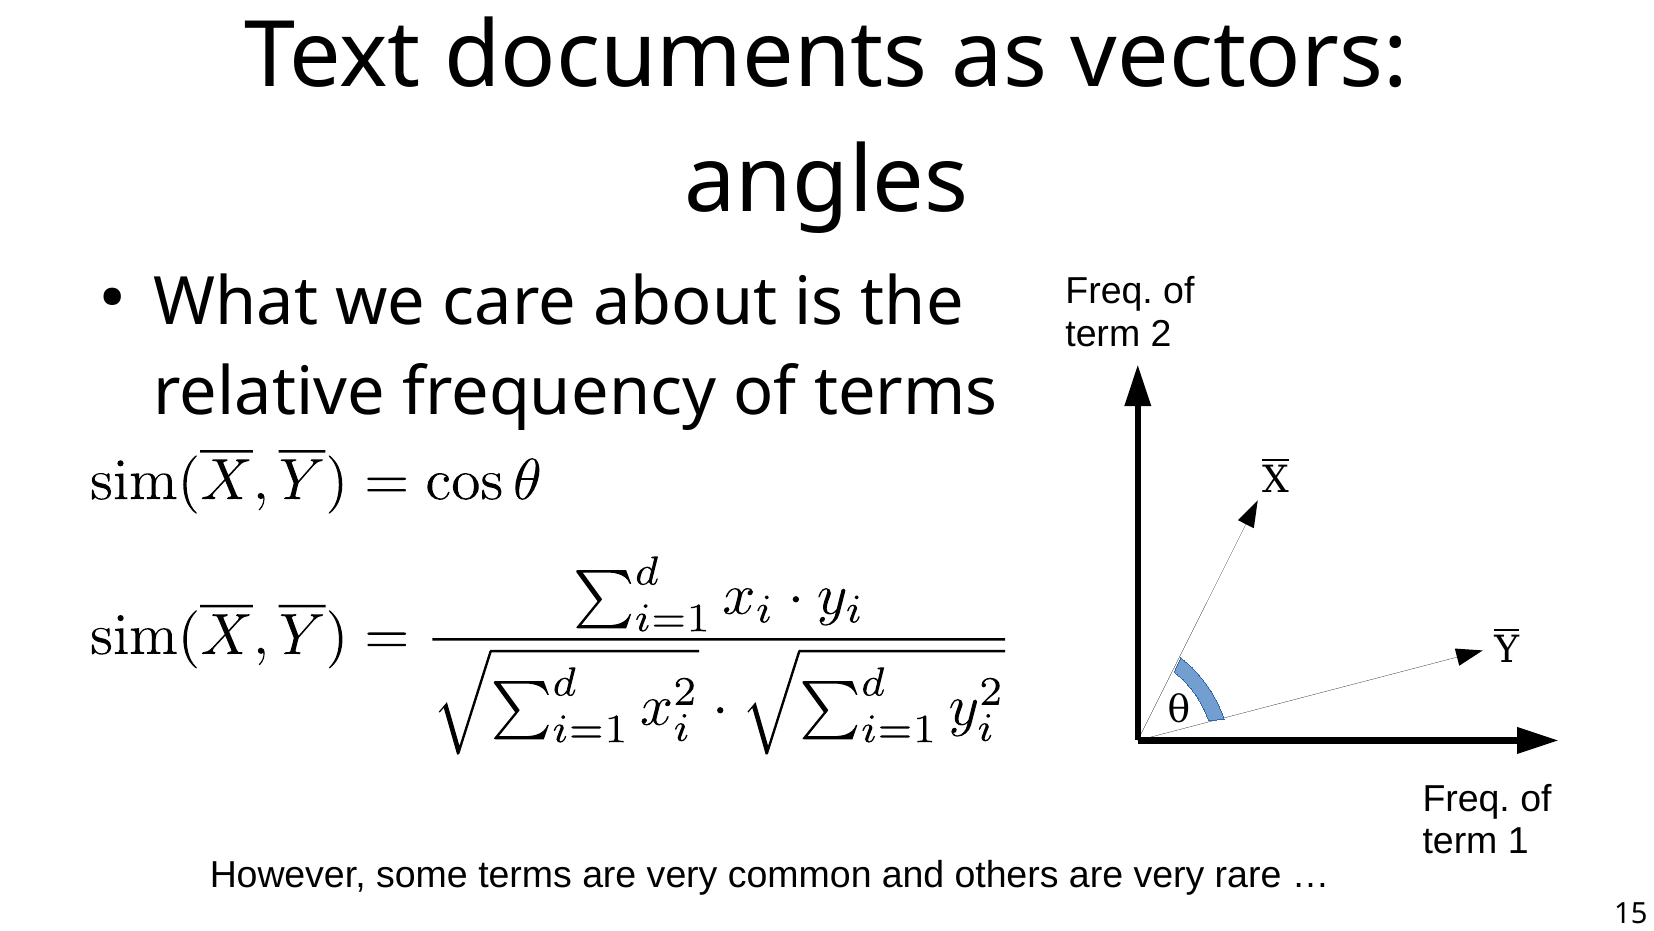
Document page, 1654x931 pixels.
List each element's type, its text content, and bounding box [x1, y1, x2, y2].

text_box [1174, 657, 1204, 680]
list What we care about is the relative frequency of terms [82, 253, 1036, 886]
text_box However, some terms are very common and others are very rare … [195, 846, 1381, 916]
text_box [1213, 694, 1225, 721]
text_box [90, 556, 1006, 755]
text_box Y [1479, 620, 1540, 679]
text_box Freq. of term 1 [1407, 770, 1573, 870]
text_box Freq. of term 2 [1050, 262, 1216, 362]
text_box [90, 450, 542, 514]
text_box X [1247, 450, 1308, 509]
text_box θ [1152, 680, 1213, 739]
title Text documents as vectors: angles [82, 1, 1571, 226]
